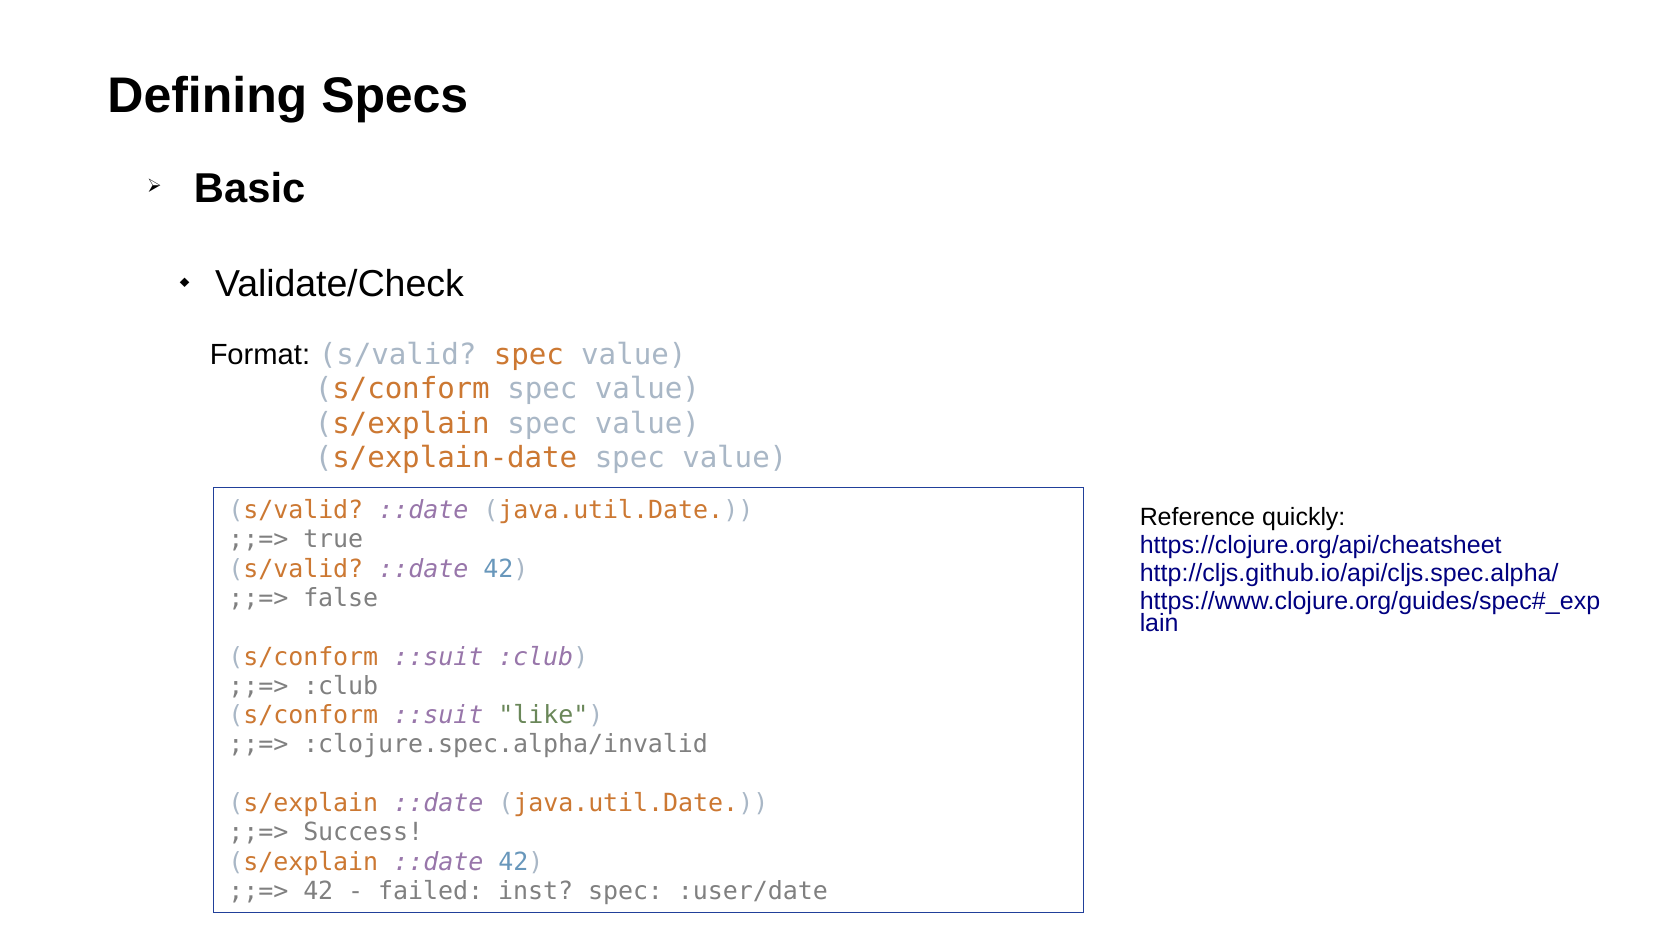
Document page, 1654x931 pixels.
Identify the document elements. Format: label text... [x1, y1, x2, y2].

text_box Defining Specs [92, 60, 858, 131]
text_box Format: (s/valid? spec value) (s/conform spec value) (s/explain spec value) (s/explain-date spec value) [195, 330, 1156, 482]
text_box Reference quickly: https://clojure.org/api/cheatsheet http://cljs.github.io/api/cljs.spec.alpha/ https://www.clojure.org/guides/spec#_explain [1125, 495, 1621, 622]
text_box (s/valid? ::date (java.util.Date.)) ;;=> true (s/valid? ::date 42) ;;=> false (s/conform ::suit :club) ;;=> :club (s/conform ::suit "like") ;;=> :clojure.spec.alpha/invalid (s/explain ::date (java.util.Date.)) ;;=> Success! (s/explain ::date 42) ;;=> 42 - failed: inst? spec: :user/date [213, 487, 1084, 913]
text_box Basic [132, 157, 733, 220]
text_box Validate/Check [165, 255, 1126, 312]
